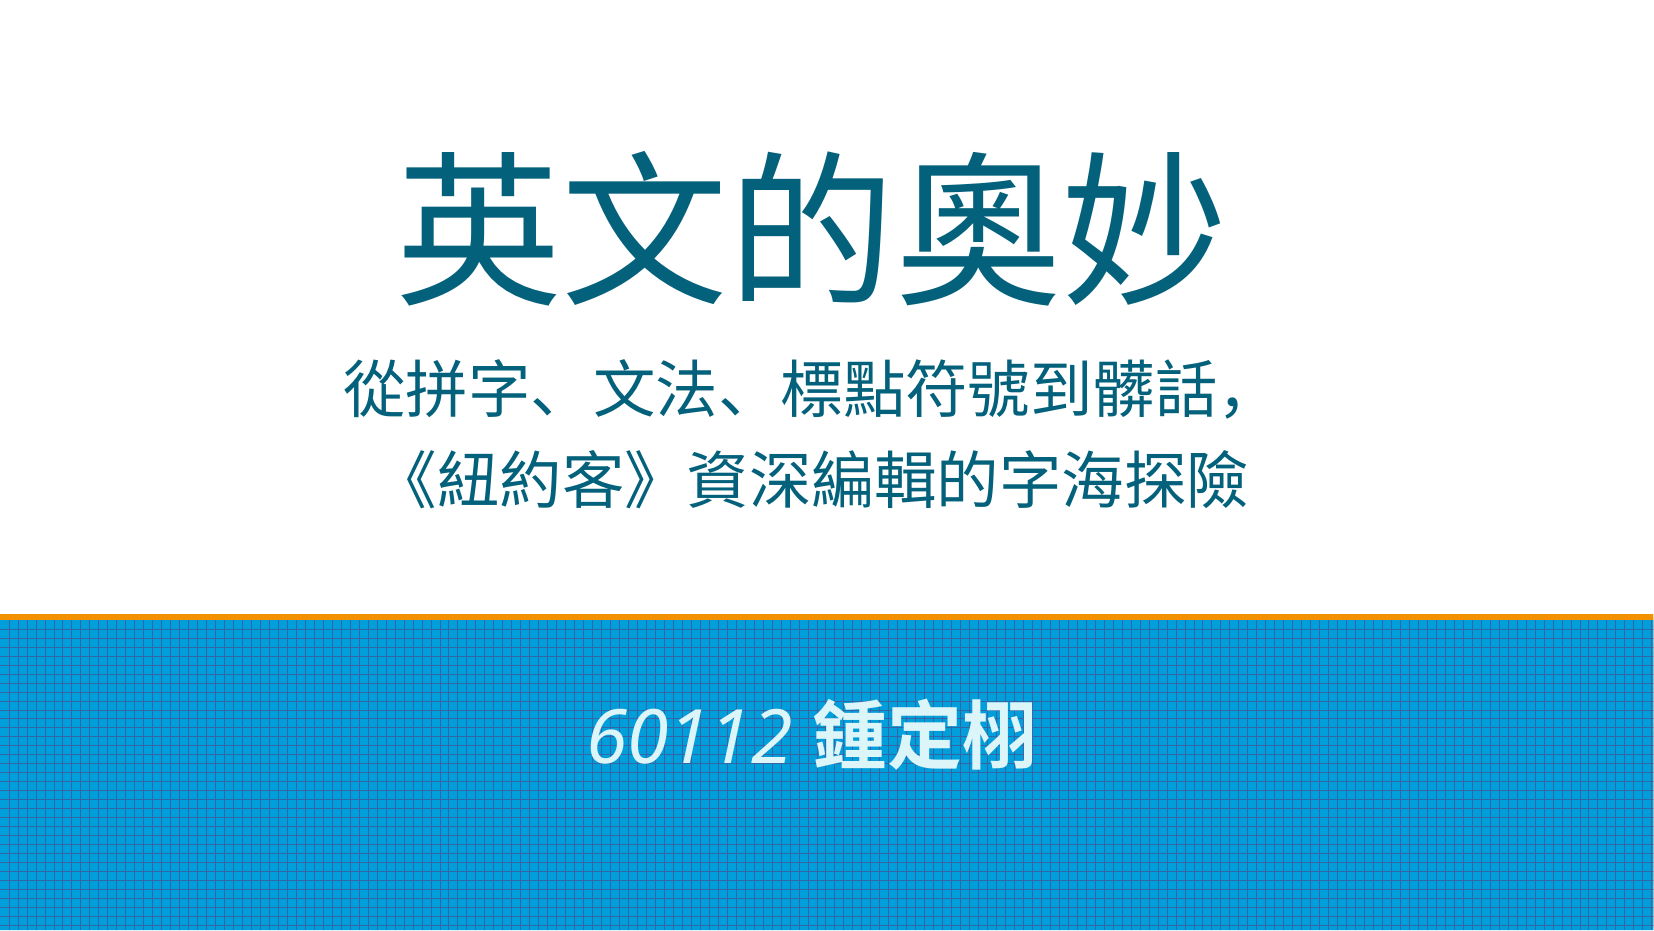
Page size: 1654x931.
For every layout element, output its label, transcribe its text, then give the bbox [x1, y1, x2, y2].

subtitle 60112鍾定栩 [73, 634, 1551, 827]
title 英文的奧妙 從拼字、文法、標點符號到髒話， 《紐約客》資深編輯的字海探險 [73, 44, 1551, 576]
